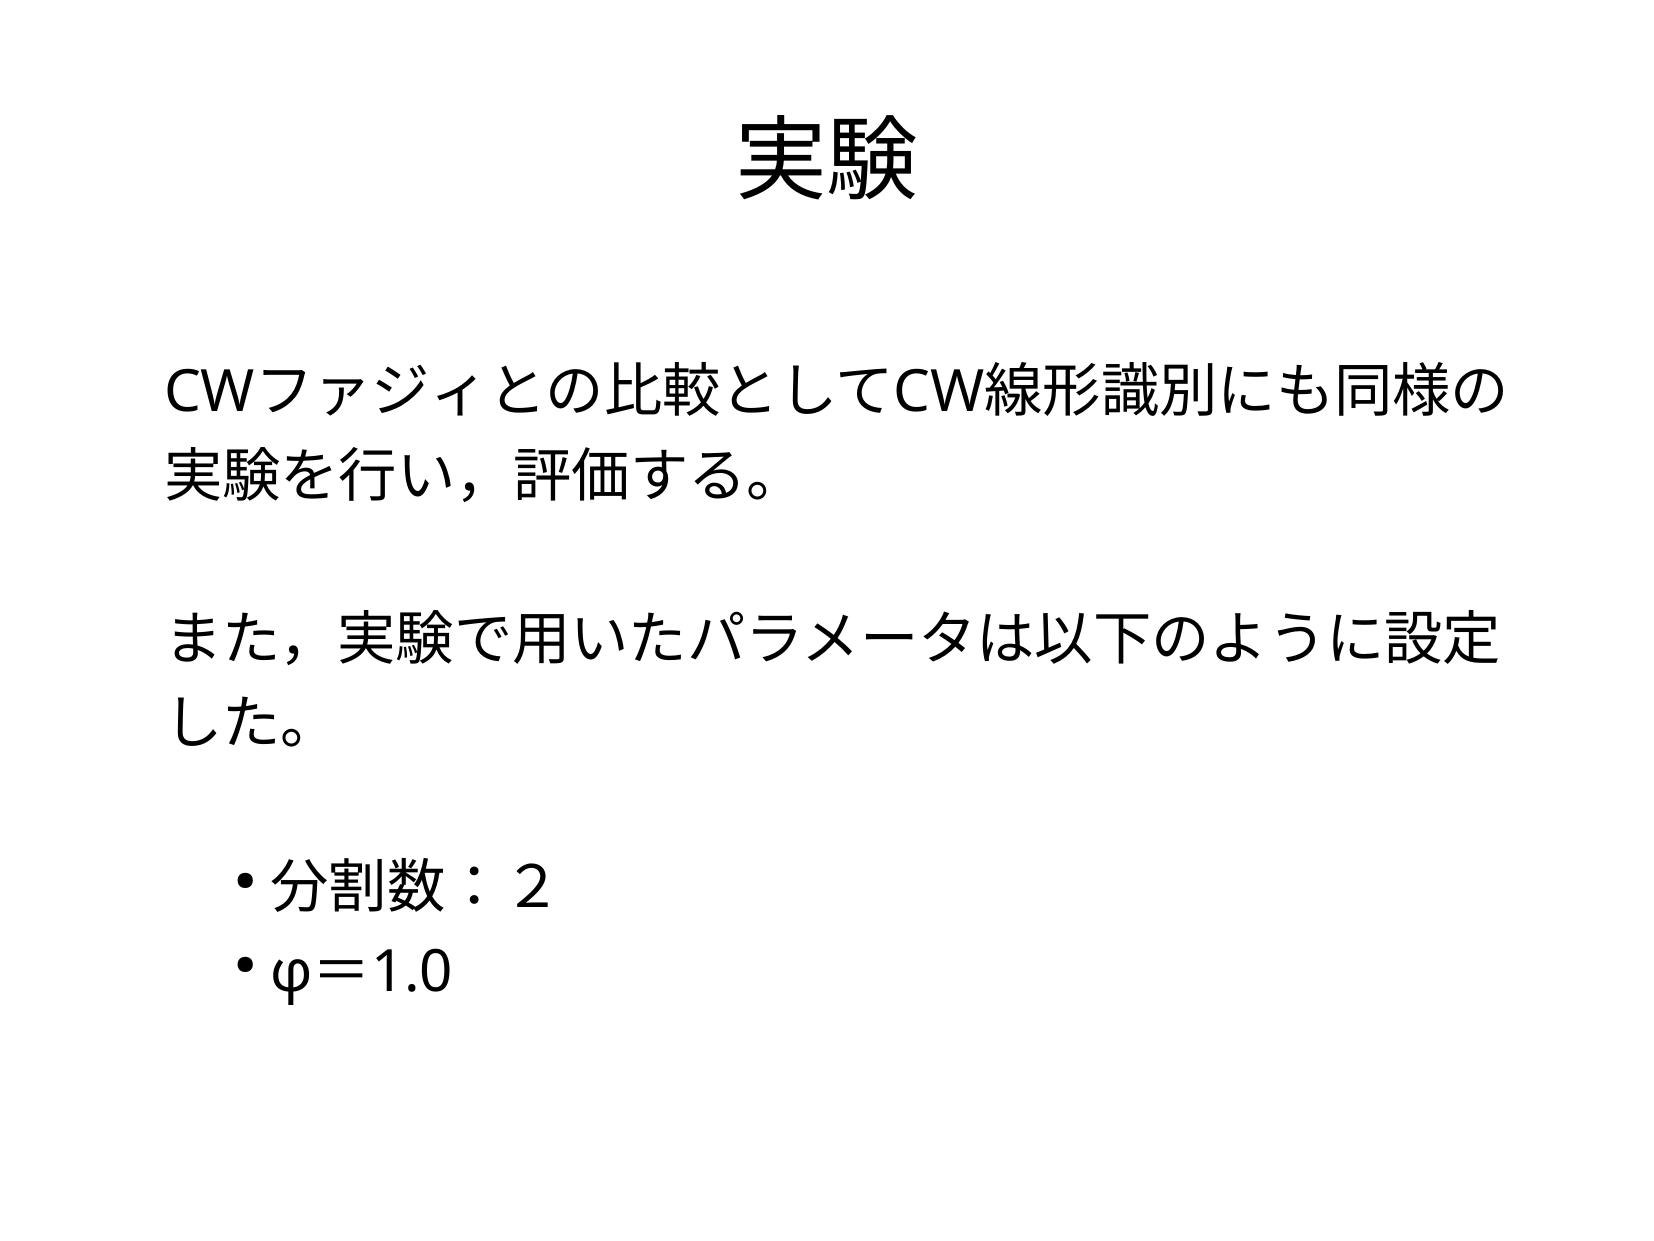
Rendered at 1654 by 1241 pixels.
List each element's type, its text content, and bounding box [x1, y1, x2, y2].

text_box CWファジィとの比較としてCW線形識別にも同様の実験を行い，評価する。 また，実験で用いたパラメータは以下のように設定した。 分割数：２ φ＝1.0 [149, 336, 1565, 791]
title 実験 [82, 56, 1571, 250]
